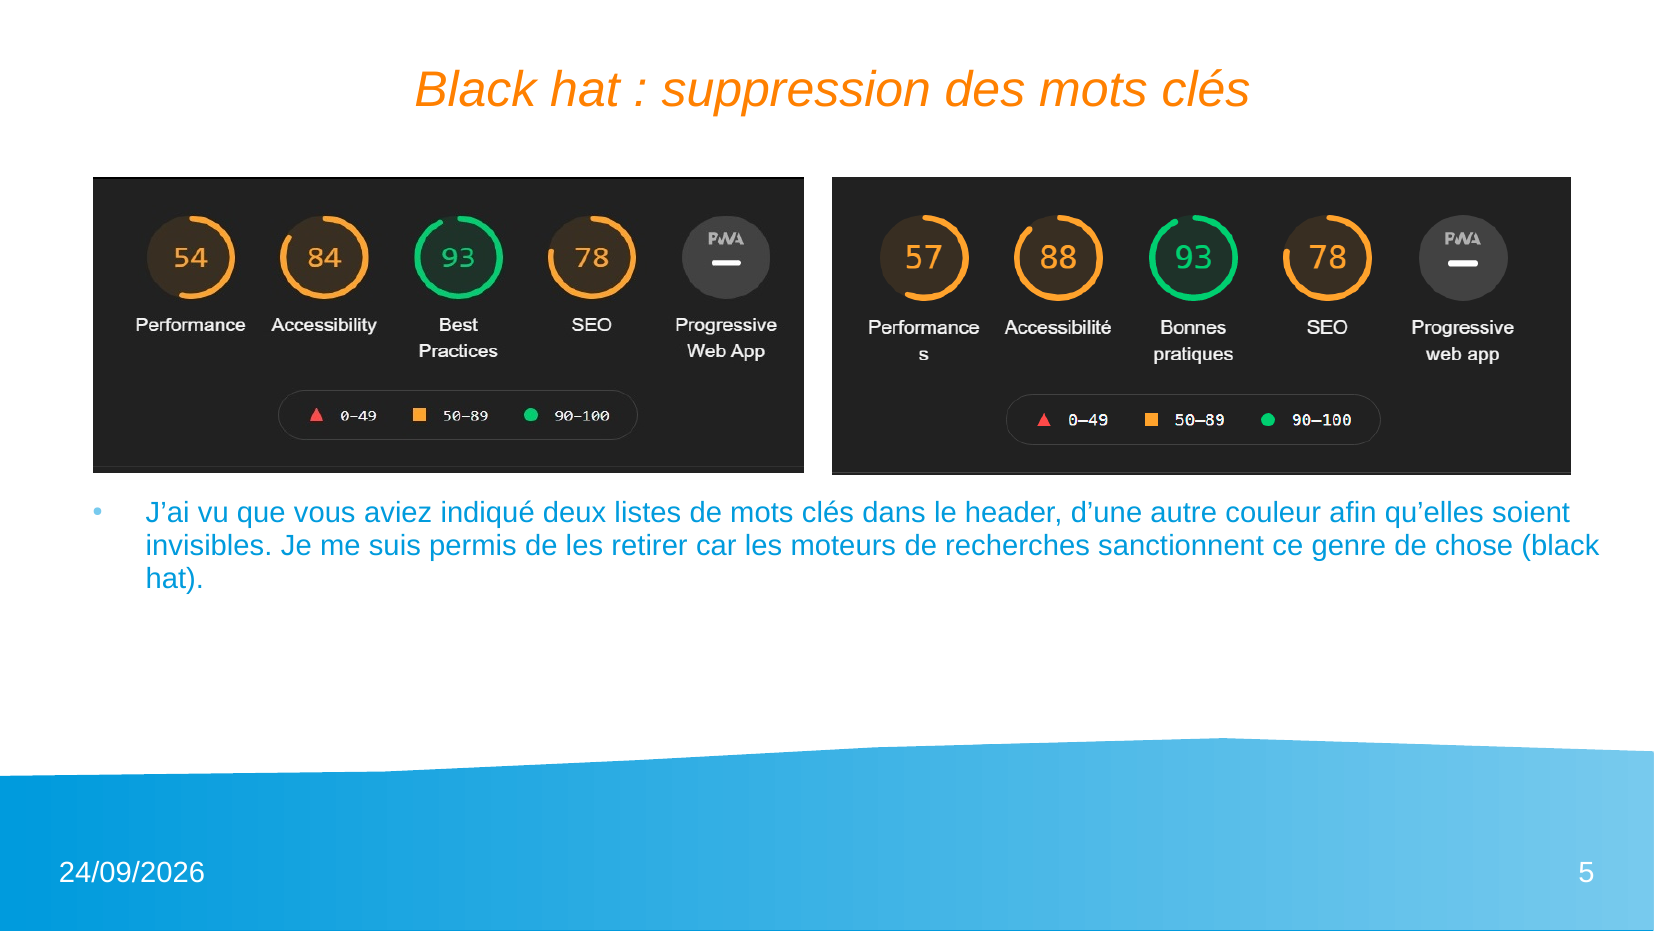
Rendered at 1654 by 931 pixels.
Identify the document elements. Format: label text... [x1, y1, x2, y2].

picture [832, 177, 1571, 475]
picture [93, 177, 804, 473]
title Black hat : suppression des mots clés [94, 0, 1571, 178]
list J’ai vu que vous aviez indiqué deux listes de mots clés dans le header, d’une autre couleur afin qu’elles soient invisibles. Je me suis permis de les retirer car les moteurs de recherches sanctionnent ce genre de chose (black hat). [74, 496, 1611, 721]
